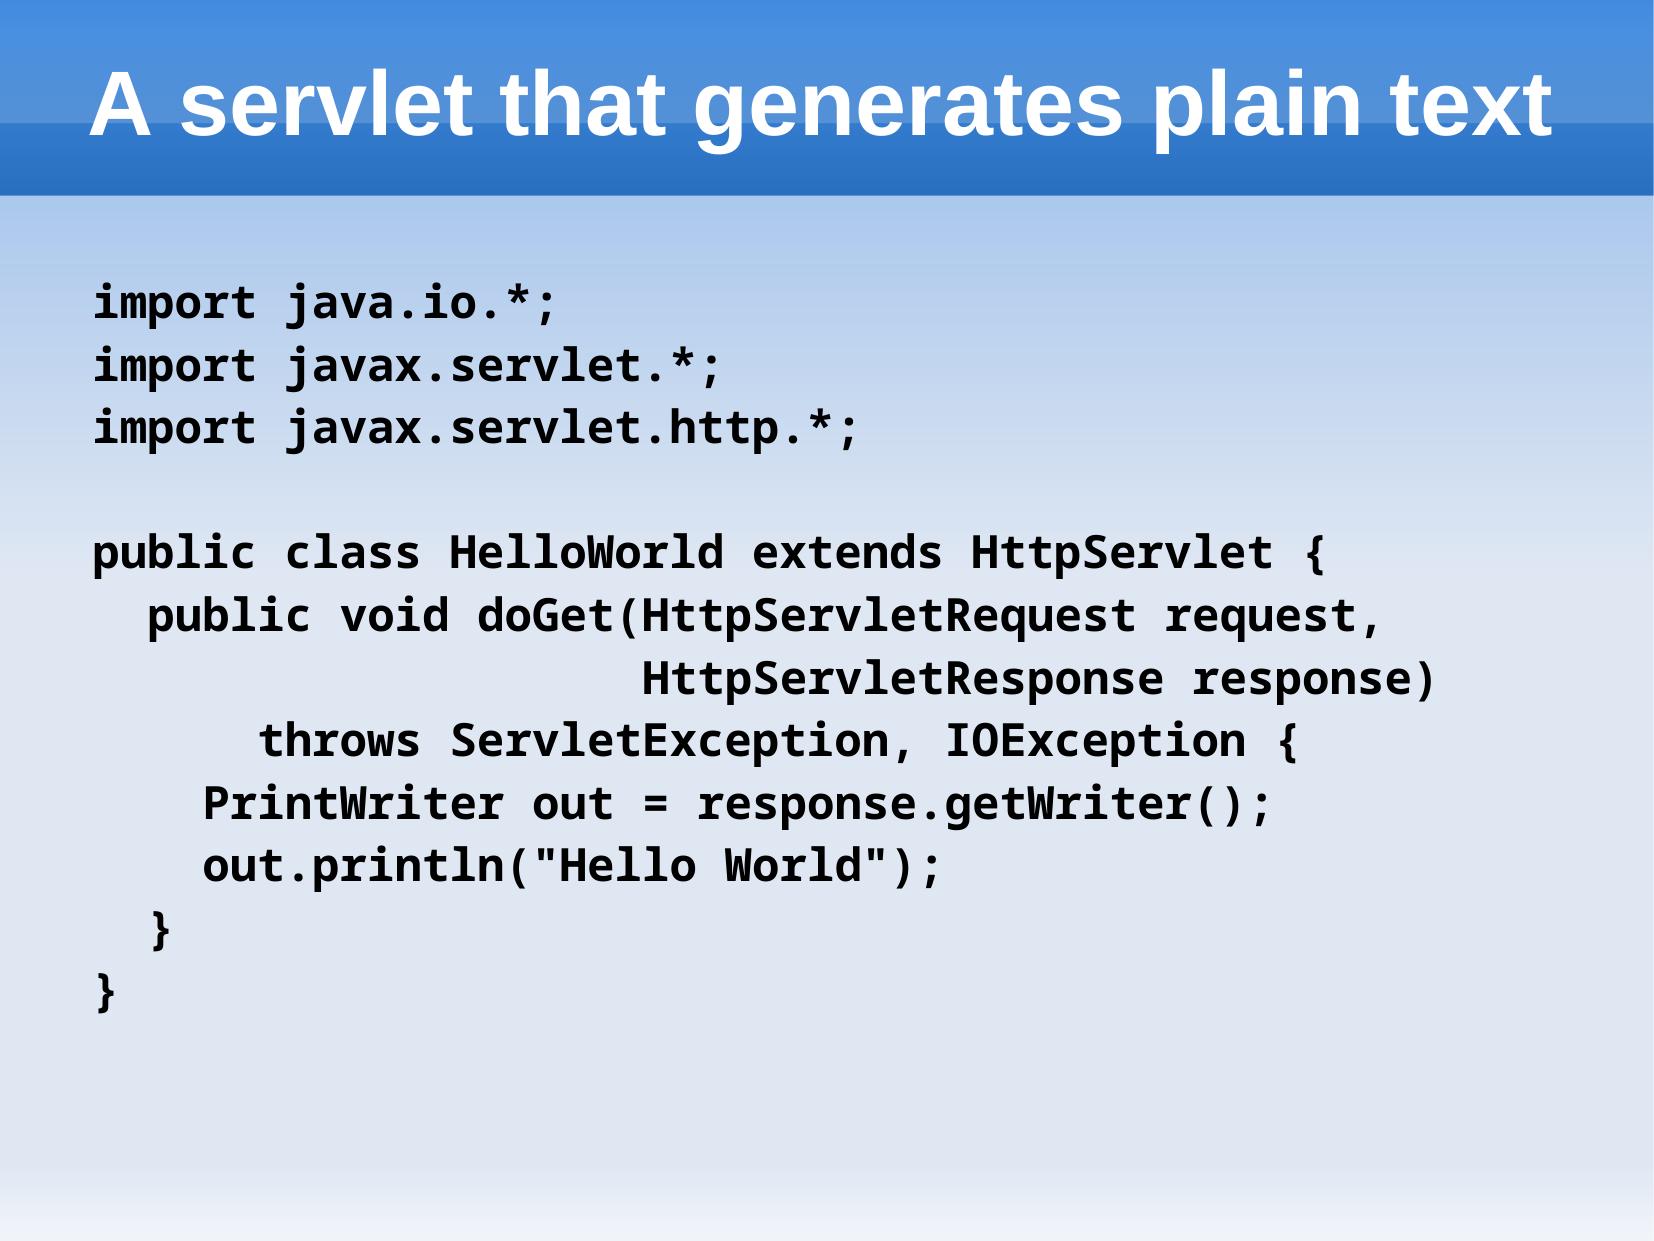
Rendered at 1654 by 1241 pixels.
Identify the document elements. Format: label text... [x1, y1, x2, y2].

text_box import java.io.*; import javax.servlet.*; import javax.servlet.http.*; public class HelloWorld extends HttpServlet { public void doGet(HttpServletRequest request, HttpServletResponse response) throws ServletException, IOException { PrintWriter out = response.getWriter(); out.println("Hello World"); } } [77, 262, 1538, 1126]
title A servlet that generates plain text [76, 0, 1565, 208]
picture [0, 0, 1654, 1241]
